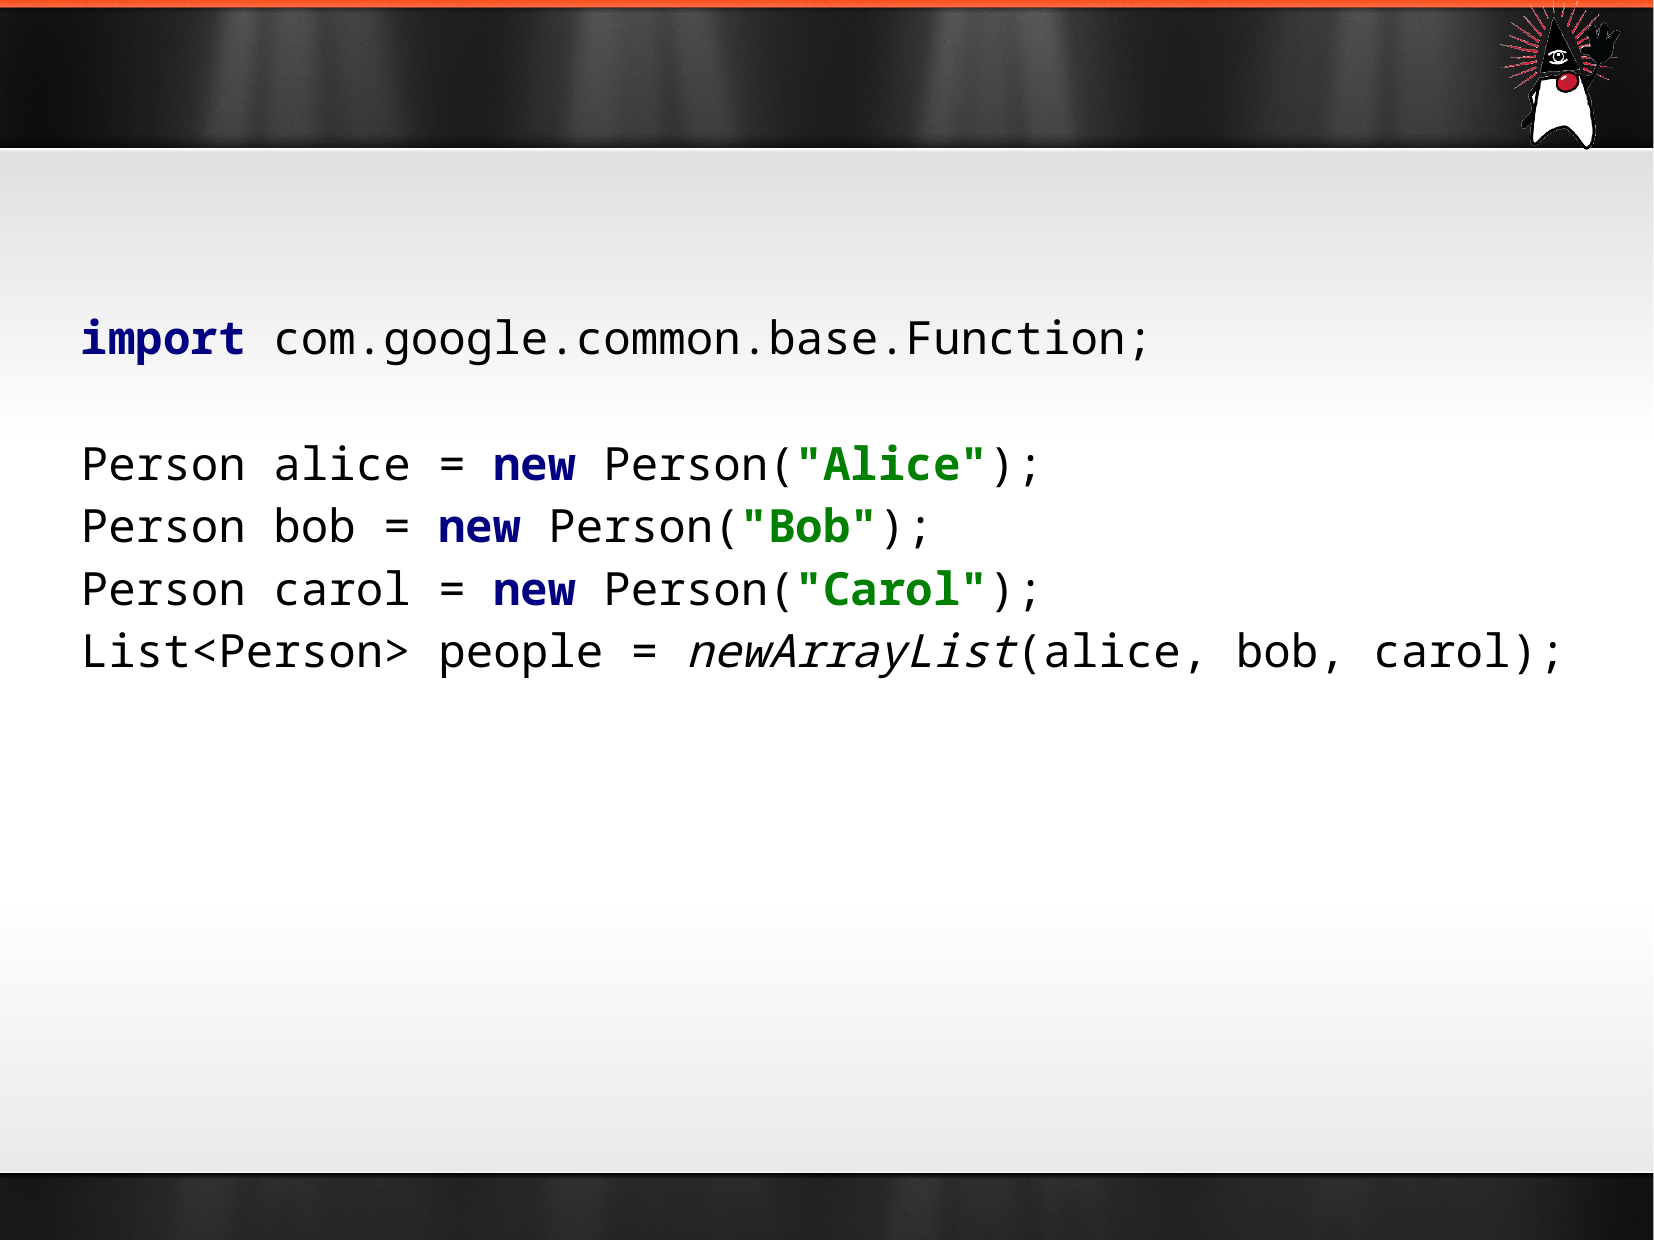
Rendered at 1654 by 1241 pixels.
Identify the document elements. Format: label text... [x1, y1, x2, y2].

picture [0, 0, 1654, 1240]
text_box import com.google.common.base.Function; Person alice = new Person("Alice"); Person bob = new Person("Bob"); Person carol = new Person("Carol"); List<Person> people = newArrayList(alice, bob, carol); [80, 305, 1654, 1125]
